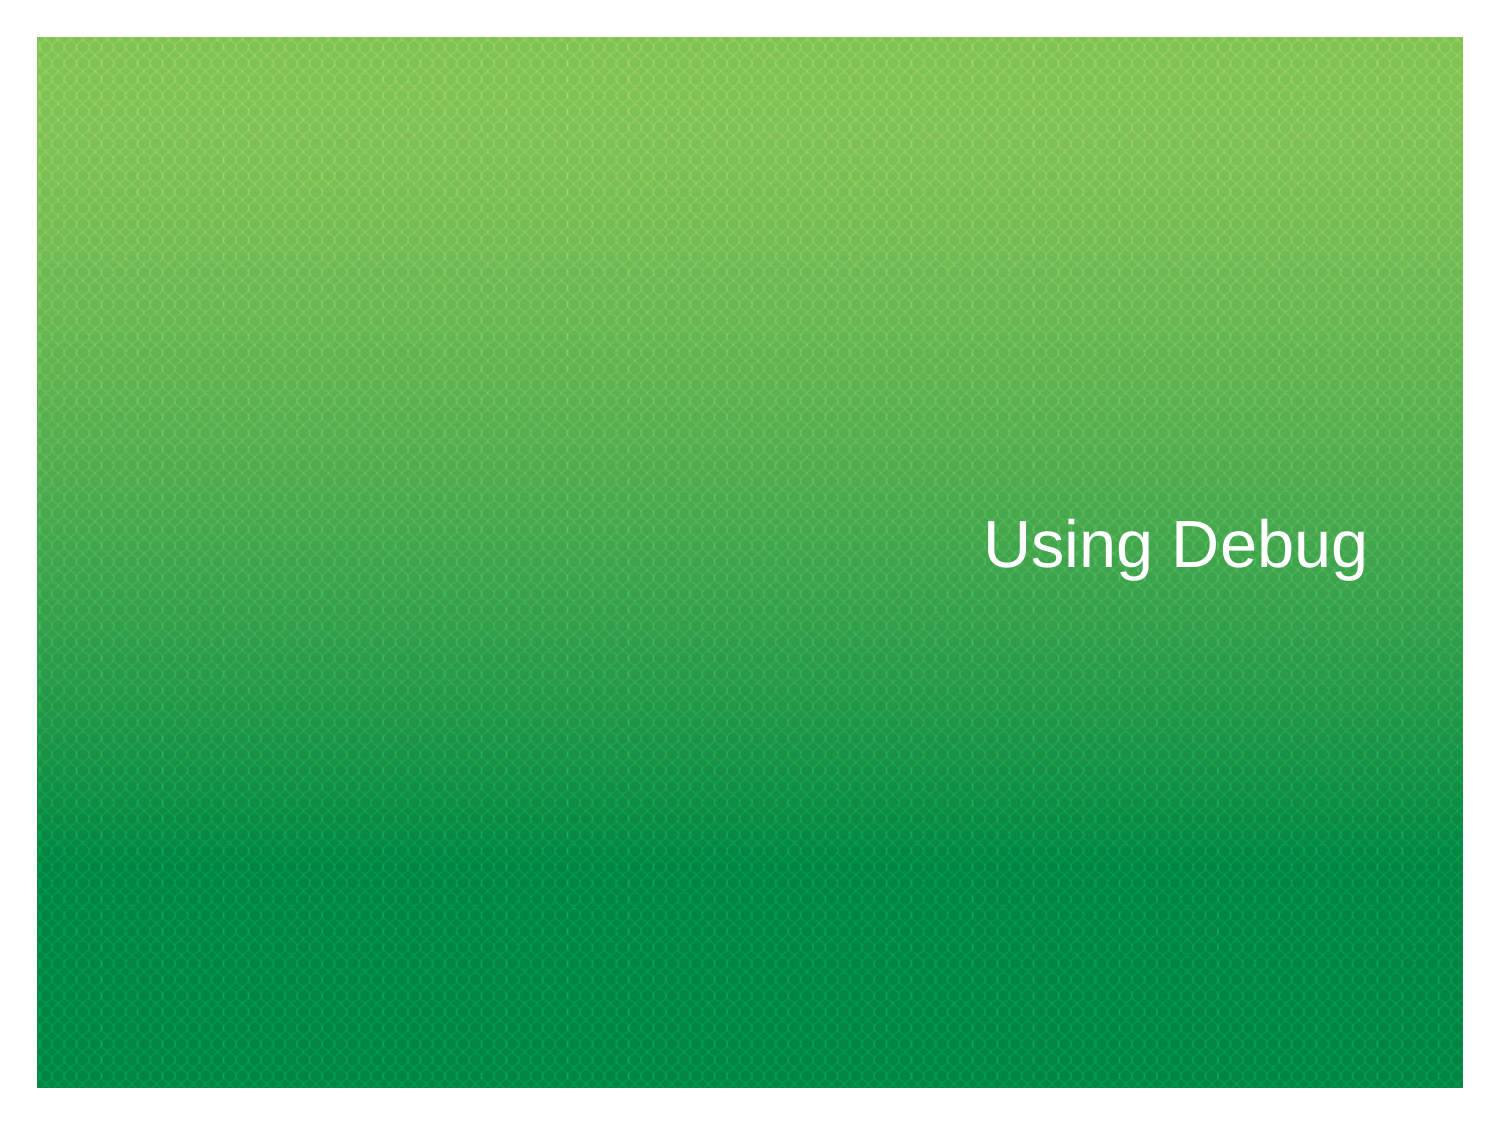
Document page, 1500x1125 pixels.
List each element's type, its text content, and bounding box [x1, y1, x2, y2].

title Using Debug [135, 450, 1369, 638]
picture [37, 37, 1463, 1088]
